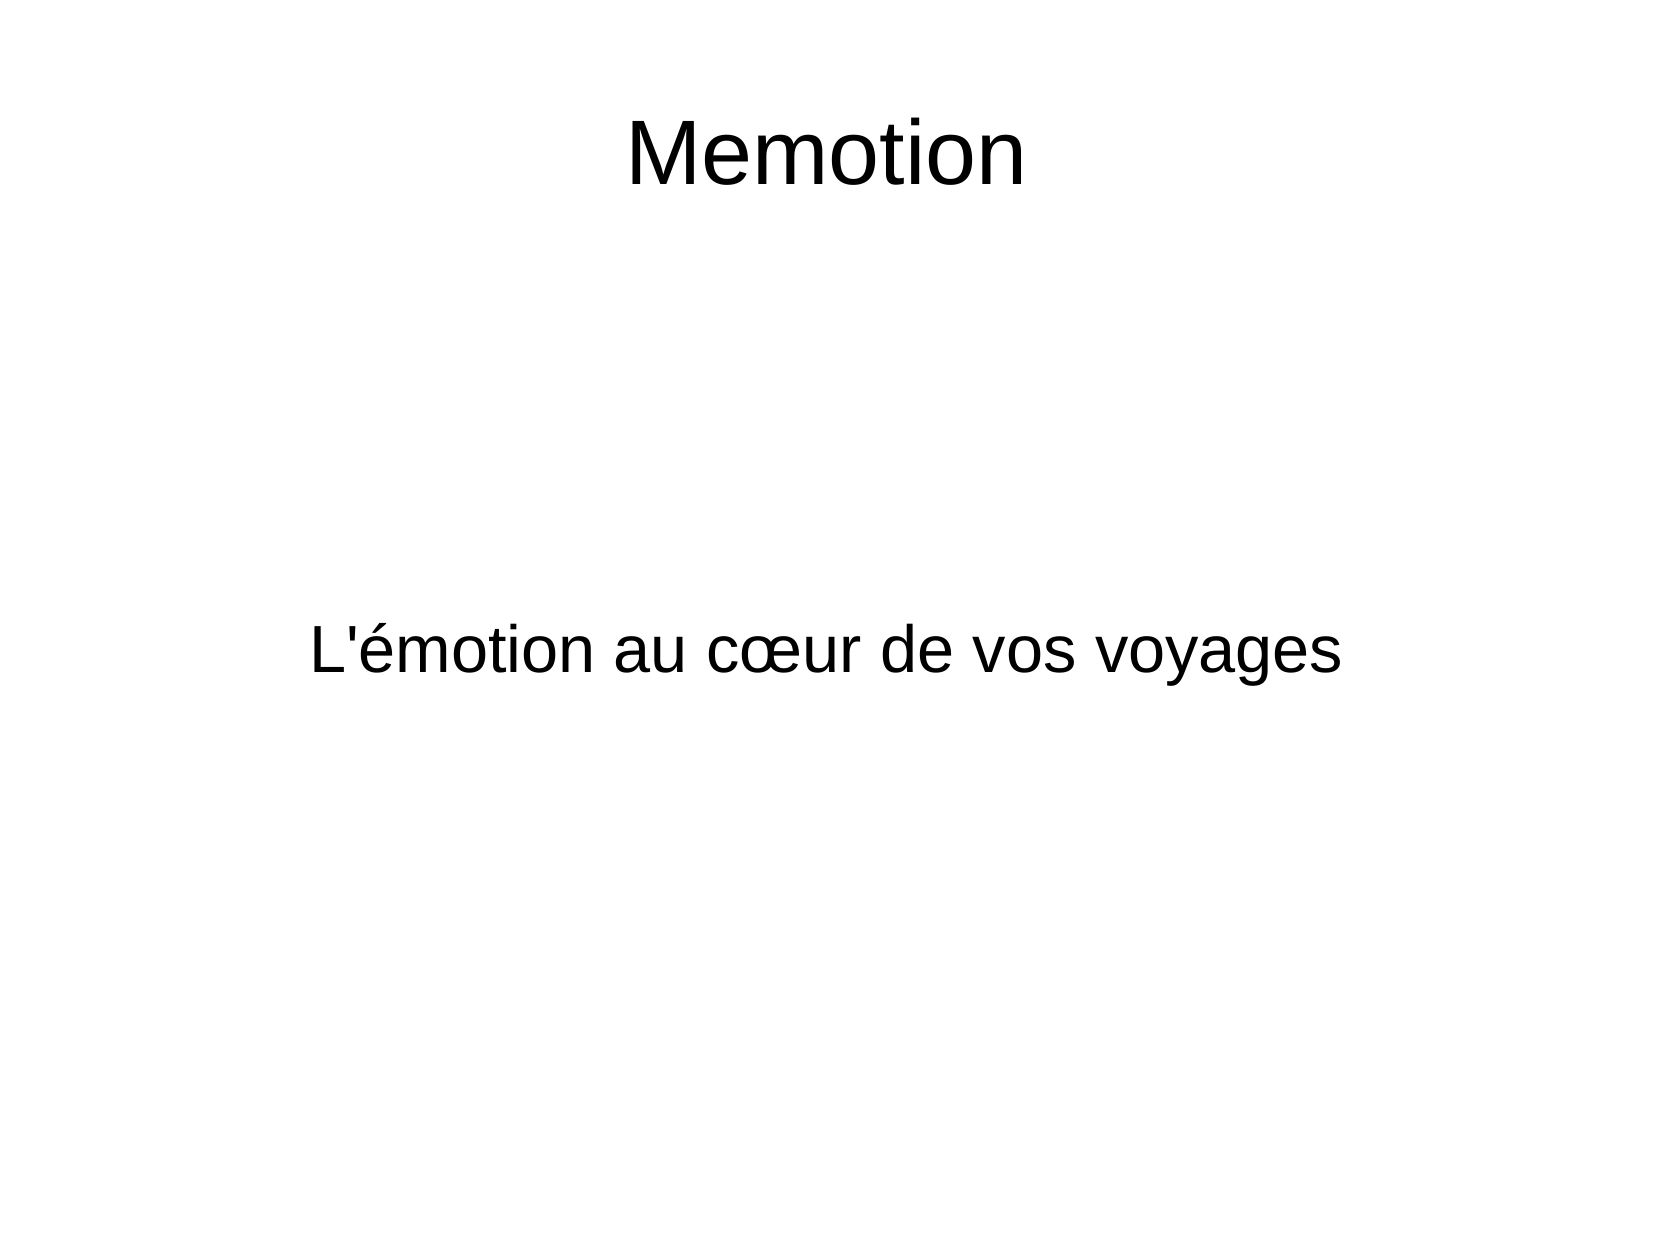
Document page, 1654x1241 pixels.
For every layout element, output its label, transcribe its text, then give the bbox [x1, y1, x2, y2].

title Memotion [82, 49, 1571, 257]
subtitle L'émotion au cœur de vos voyages [82, 290, 1571, 1010]
